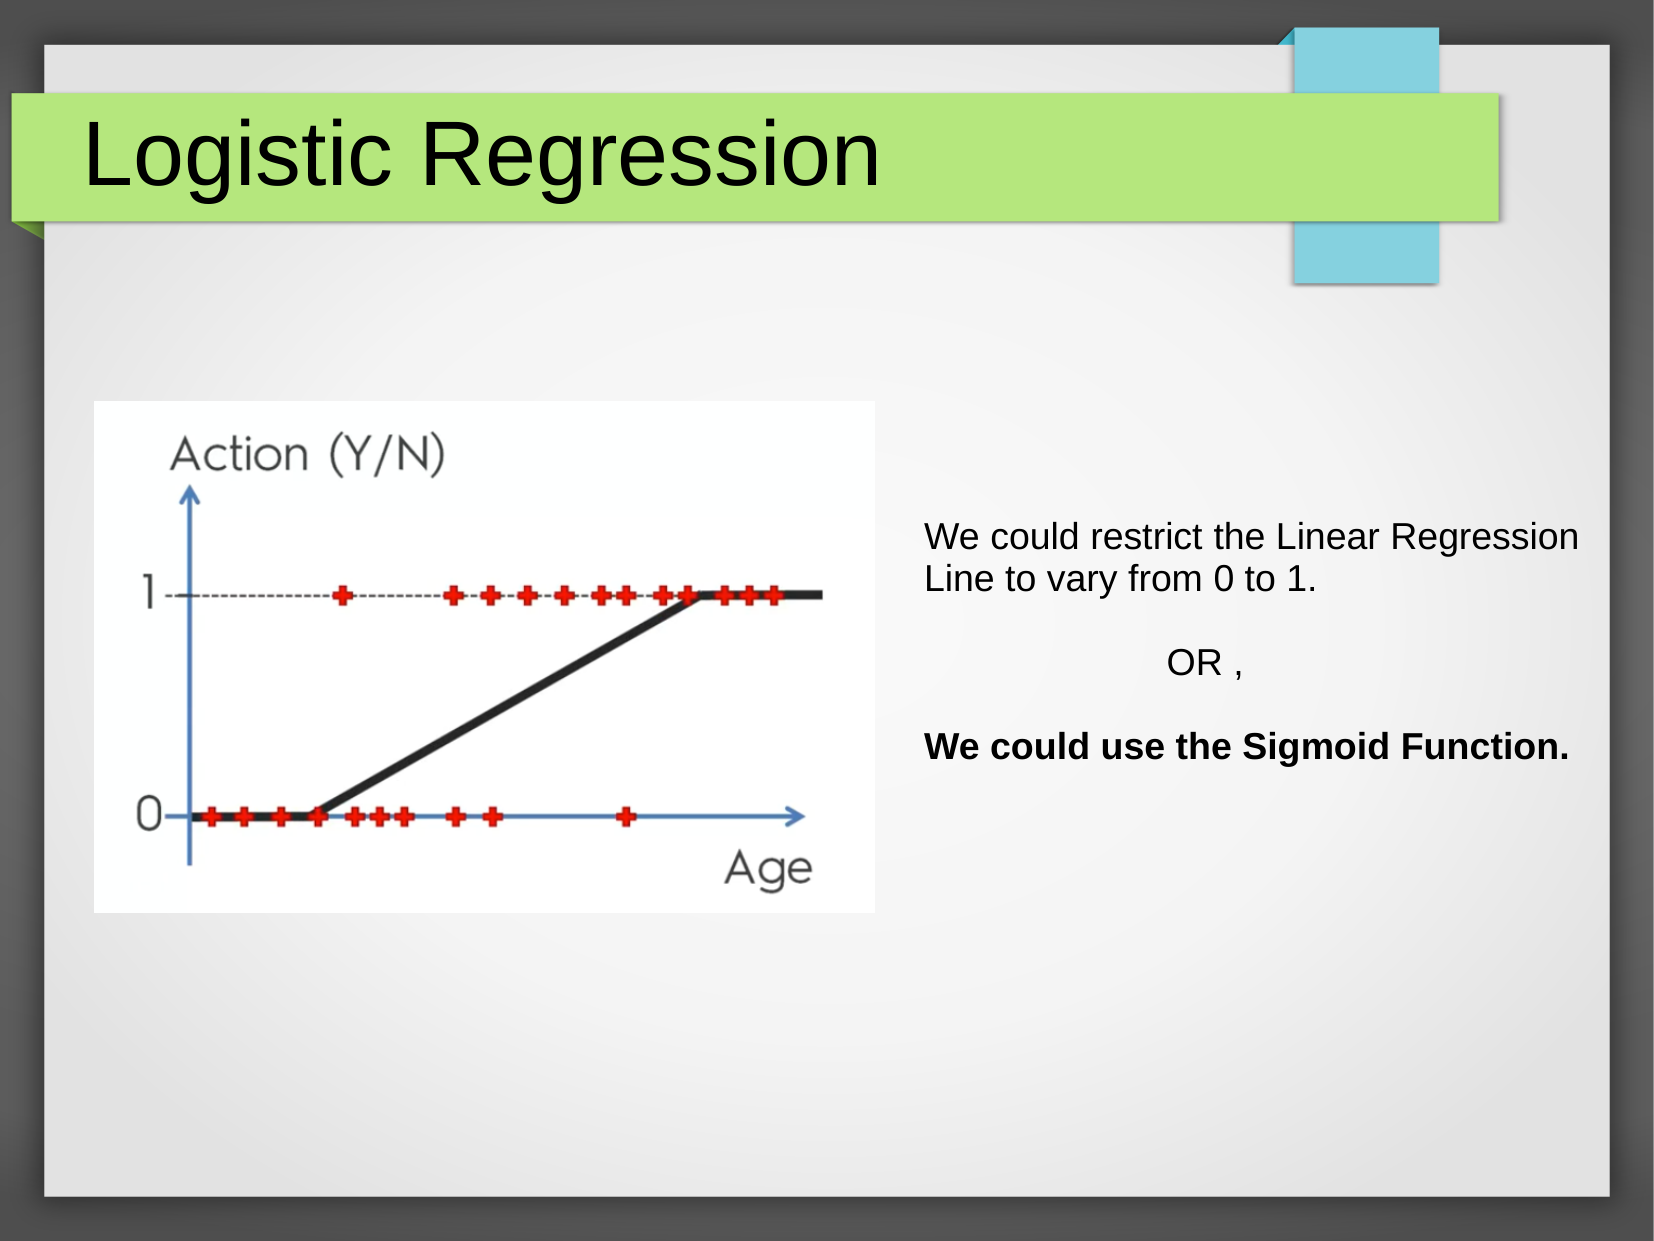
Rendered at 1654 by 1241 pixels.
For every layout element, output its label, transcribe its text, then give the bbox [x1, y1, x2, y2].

text_box We could restrict the Linear Regression Line to vary from 0 to 1. OR , We could use the Sigmoid Function. [909, 507, 1595, 1004]
title Logistic Regression [82, 94, 1264, 213]
picture [0, 0, 1654, 1241]
